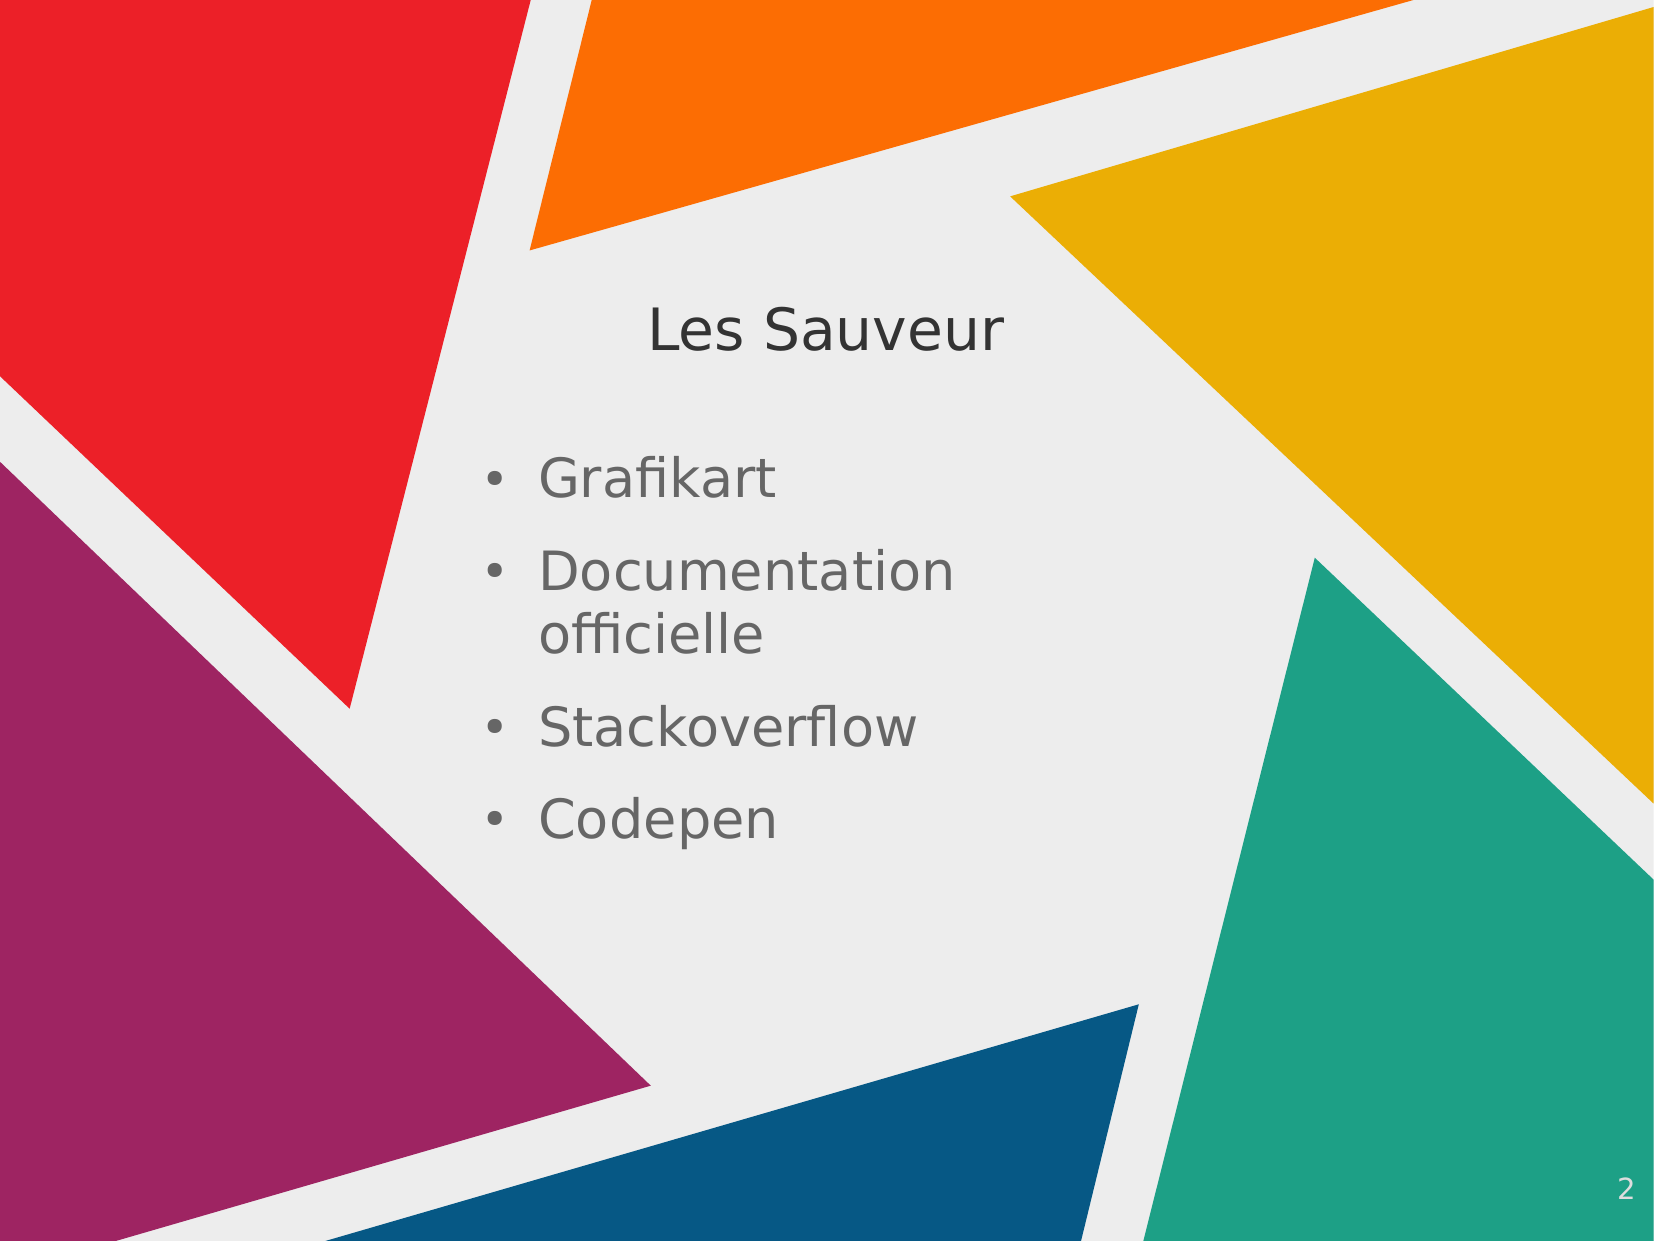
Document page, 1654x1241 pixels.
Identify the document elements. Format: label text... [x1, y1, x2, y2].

list Grafikart Documentation officielle Stackoverflow Codepen [467, 447, 1191, 1005]
title Les Sauveur [467, 226, 1185, 434]
